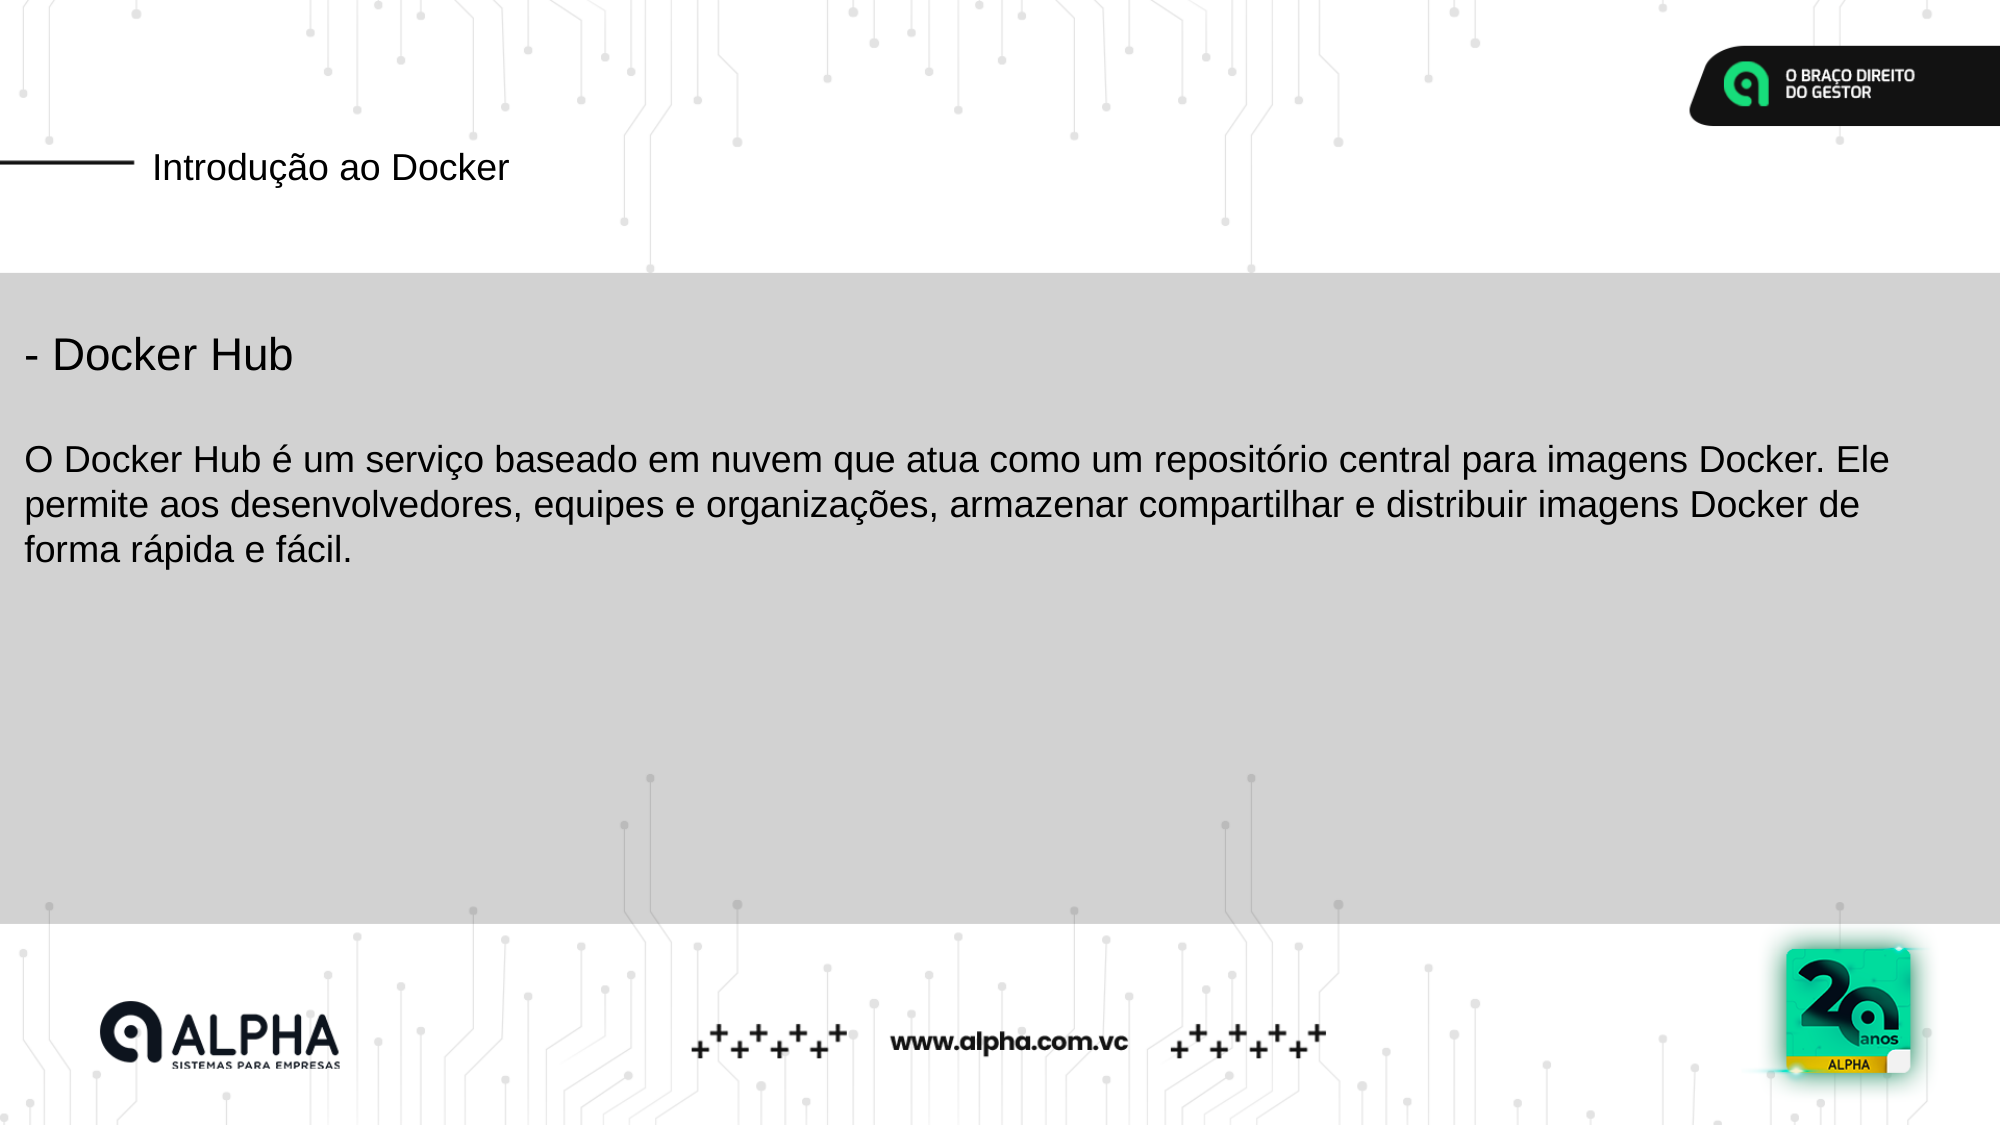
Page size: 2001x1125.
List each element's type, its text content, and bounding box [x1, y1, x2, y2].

picture [0, 0, 2000, 1125]
text_box - Docker Hub O Docker Hub é um serviço baseado em nuvem que atua como um repositório central para imagens Docker. Ele permite aos desenvolvedores, equipes e organizações, armazenar compartilhar e distribuir imagens Docker de forma rápida e fácil. [9, 317, 1979, 891]
text_box Introdução ao Docker [137, 59, 1862, 277]
